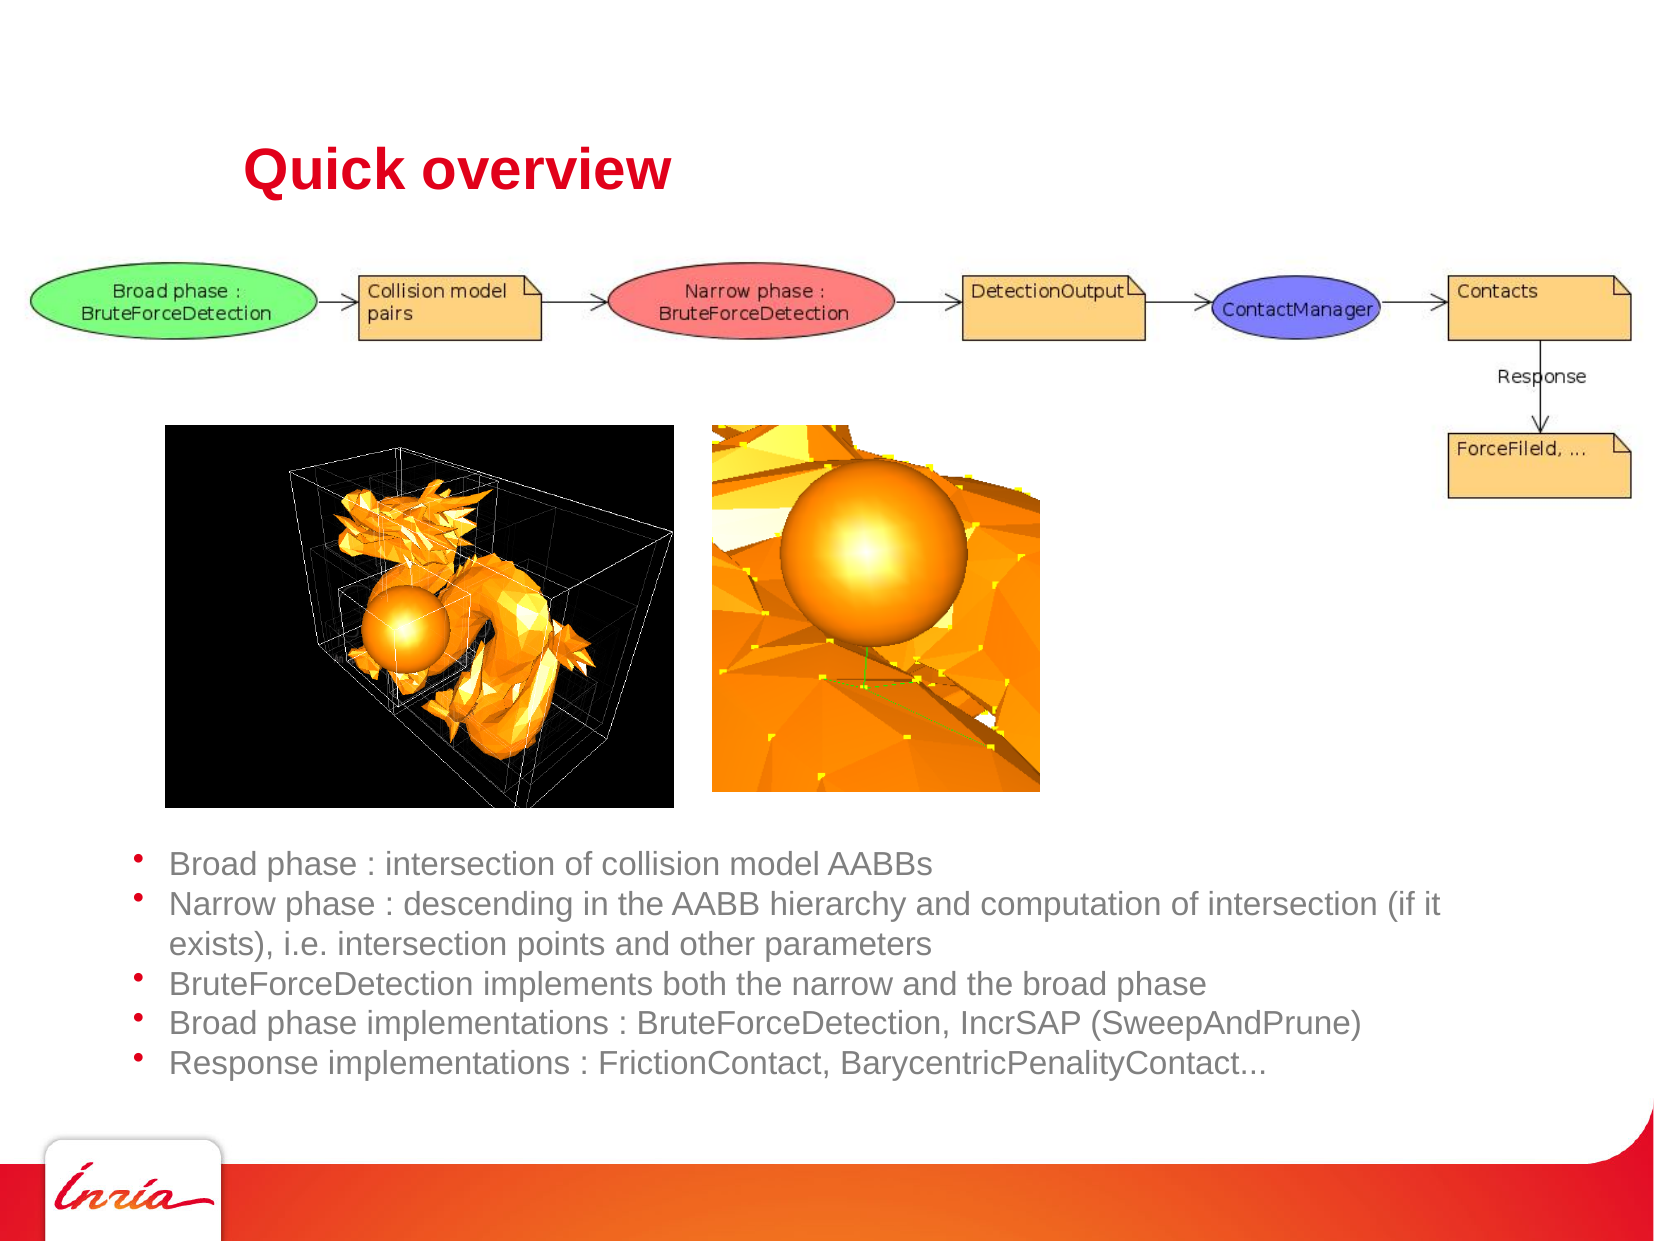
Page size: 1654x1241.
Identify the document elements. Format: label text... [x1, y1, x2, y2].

picture [4, 236, 132, 525]
picture [0, 1044, 1654, 1241]
picture [712, 425, 1040, 792]
list Broad phase : intersection of collision model AABBs Narrow phase : descending in the AABB hierarchy and computation of intersection (if it exists), i.e. intersection points and other parameters BruteForceDetection implements both the narrow and the broad phase Broad phase implementations : BruteForceDetection, IncrSAP (SweepAndPrune) Response implementations : FrictionContact, BarycentricPenalityContact... [132, 204, 1497, 1126]
picture [165, 425, 674, 808]
picture [1497, 236, 1654, 525]
title Quick overview [243, 63, 1608, 271]
